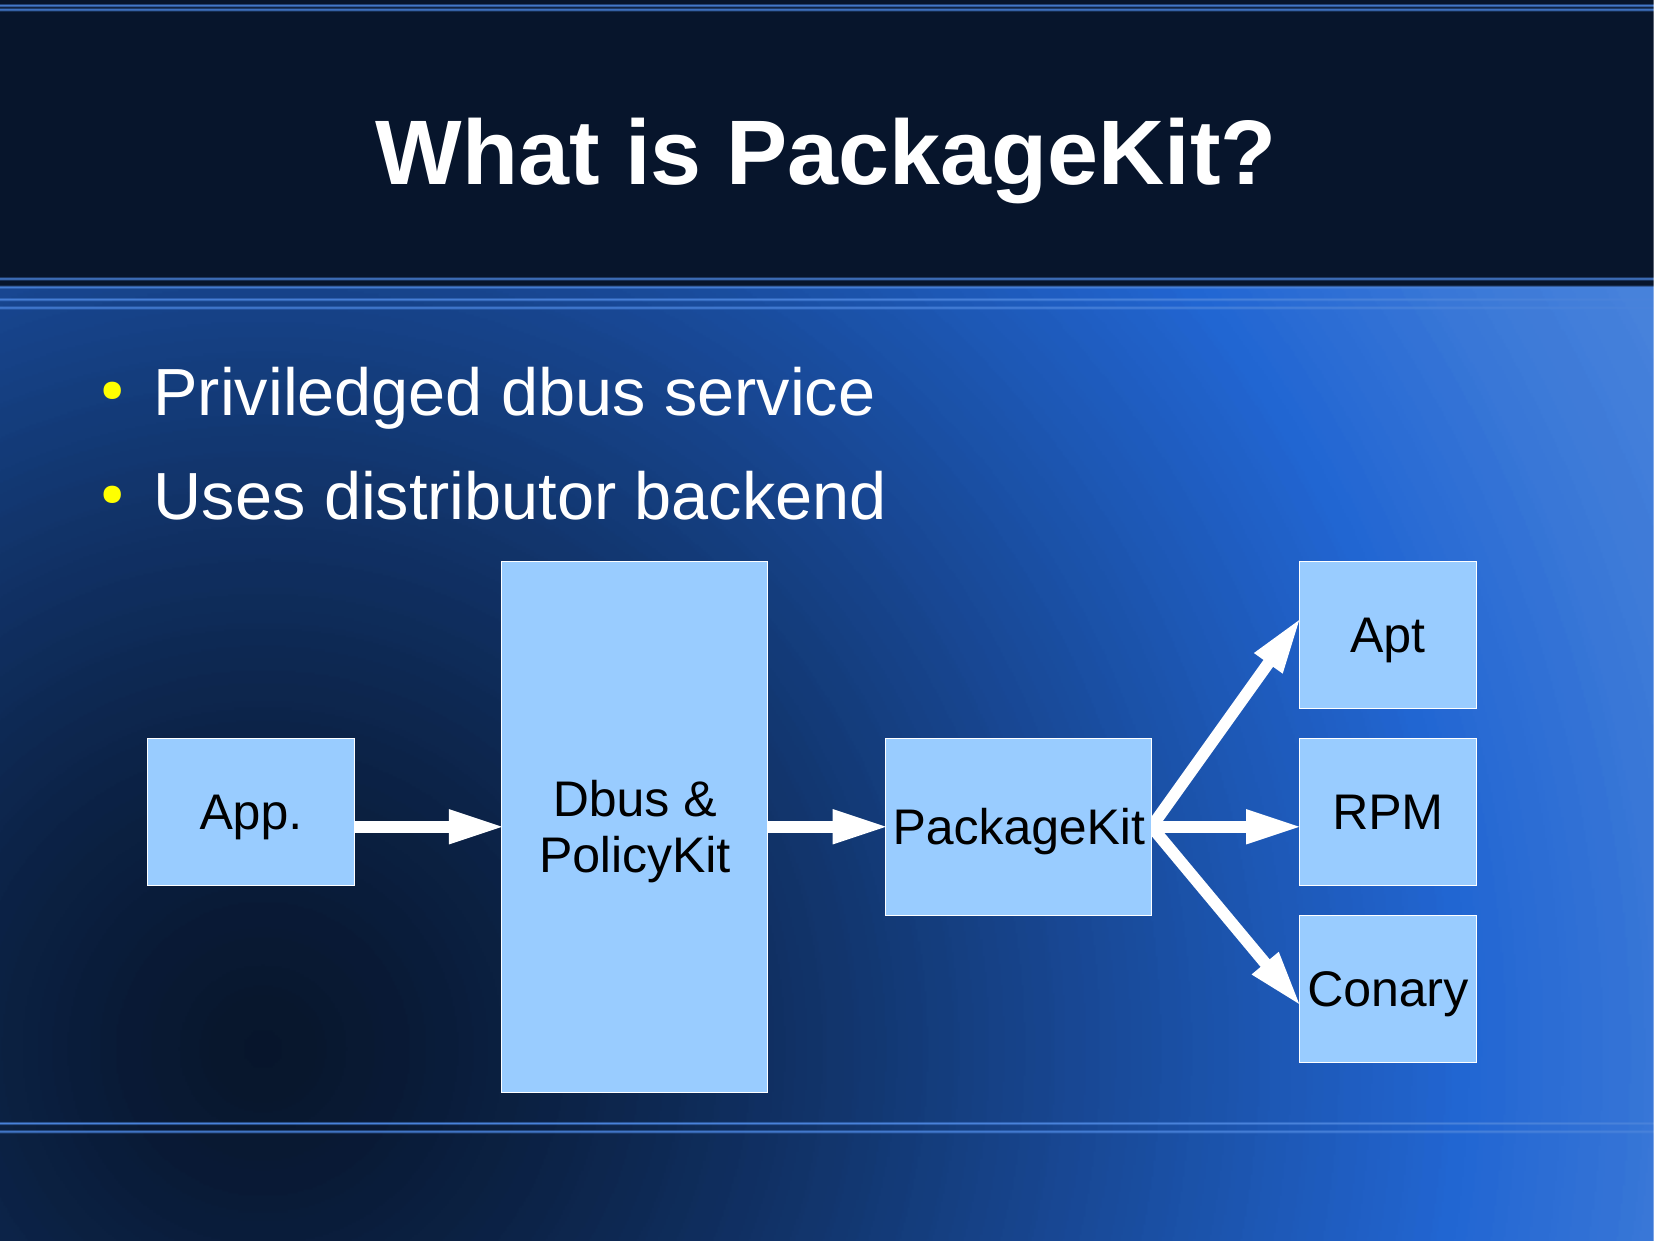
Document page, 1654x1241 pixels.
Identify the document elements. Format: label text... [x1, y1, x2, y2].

text_box RPM [1299, 738, 1477, 886]
list Priviledged dbus service Uses distributor backend [82, 355, 1571, 1159]
title What is PackageKit? [82, 56, 1571, 250]
text_box Conary [1299, 915, 1477, 1063]
picture [0, 0, 1654, 1241]
text_box App. [147, 738, 355, 886]
text_box Apt [1299, 561, 1477, 709]
text_box PackageKit [885, 738, 1152, 916]
text_box Dbus & PolicyKit [501, 561, 768, 1093]
